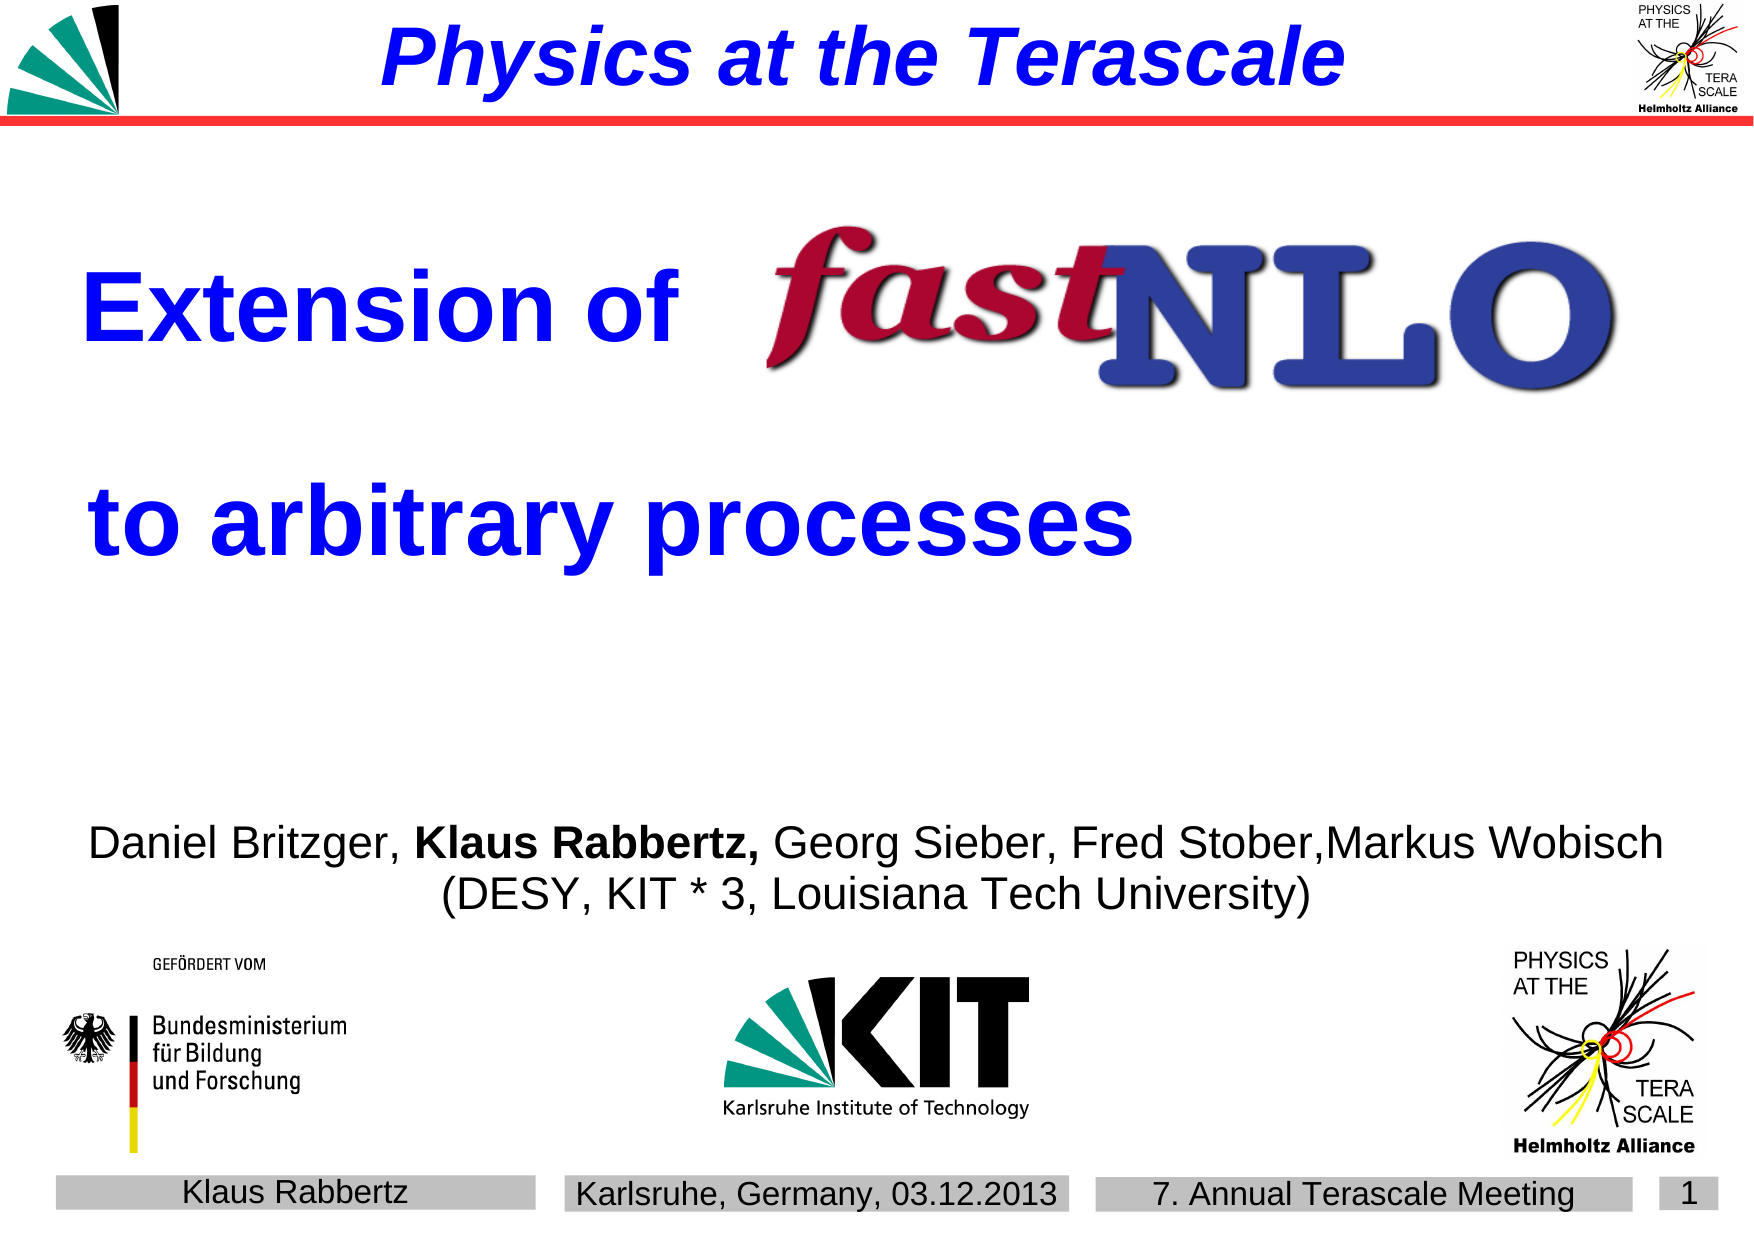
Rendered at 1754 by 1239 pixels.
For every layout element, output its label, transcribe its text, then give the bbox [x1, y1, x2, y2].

picture [62, 955, 346, 1153]
title Physics at the Terascale [123, 0, 1606, 114]
text_box Extension of [68, 245, 692, 370]
text_box to arbitrary processes [76, 459, 1149, 583]
picture [1500, 944, 1708, 1158]
picture [1631, 1, 1745, 115]
picture [739, 213, 1638, 397]
picture [7, 5, 119, 116]
text_box Daniel Britzger, Klaus Rabbertz, Georg Sieber, Fred Stober,Markus Wobisch (DESY, KIT * 3, Louisiana Tech University) [76, 810, 1678, 926]
picture [724, 977, 1029, 1119]
